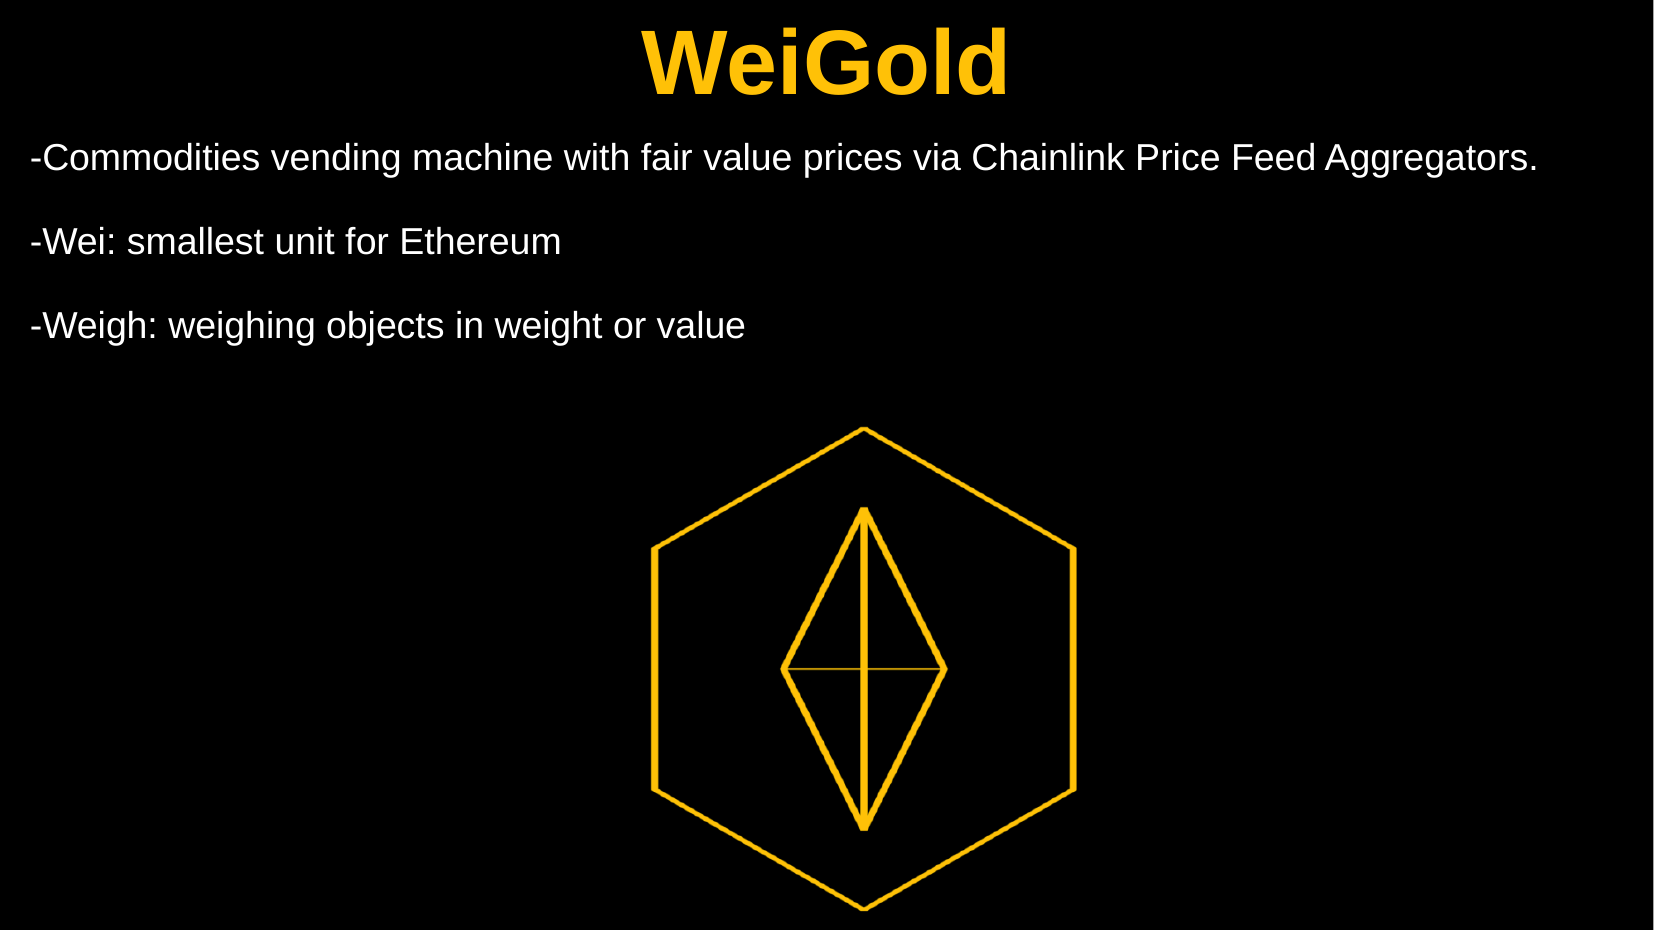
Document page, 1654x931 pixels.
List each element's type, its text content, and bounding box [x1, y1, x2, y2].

text_box -Commodities vending machine with fair value prices via Chainlink Price Feed Aggregators. -Wei: smallest unit for Ethereum -Weigh: weighing objects in weight or value [15, 129, 1621, 481]
title WeiGold [82, 0, 1571, 129]
picture [646, 421, 1081, 917]
